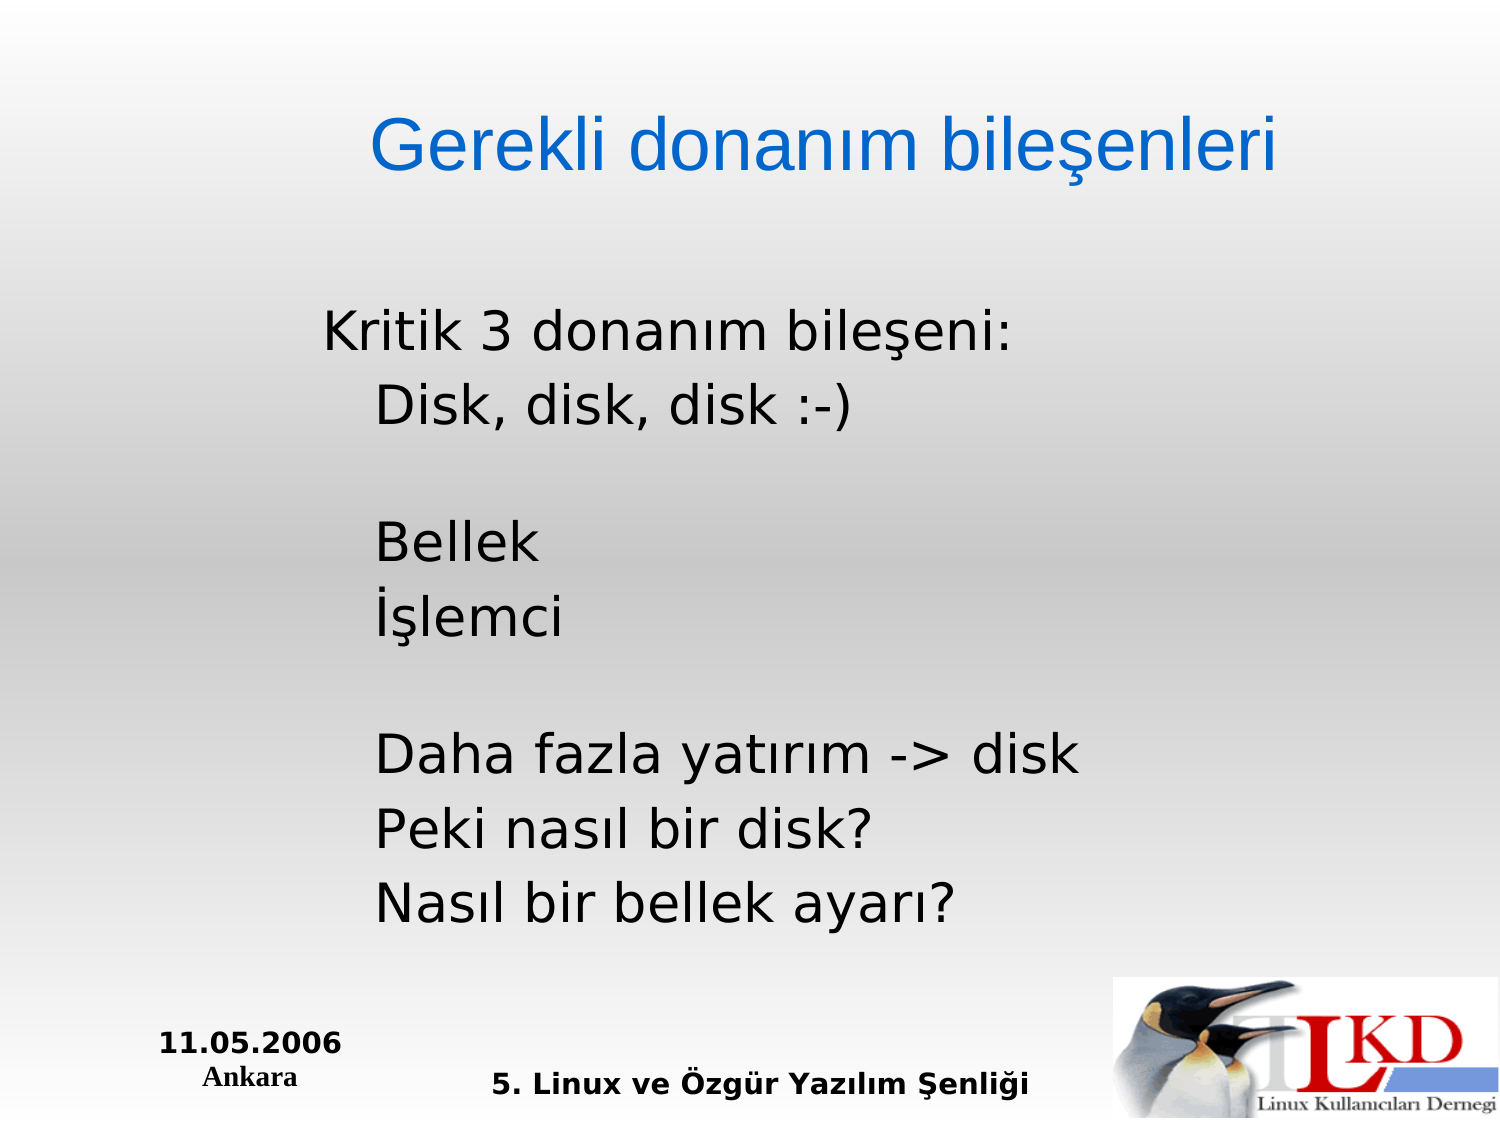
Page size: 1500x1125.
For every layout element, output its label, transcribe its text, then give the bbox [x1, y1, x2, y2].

title Gerekli donanım bileşenleri [224, 49, 1425, 238]
picture [1113, 977, 1499, 1118]
list Kritik 3 donanım bileşeni: Disk, disk, disk :-) Bellek İşlemci Daha fazla yatırım -> disk Peki nasıl bir disk? Nasıl bir bellek ayarı? [224, 299, 1425, 975]
